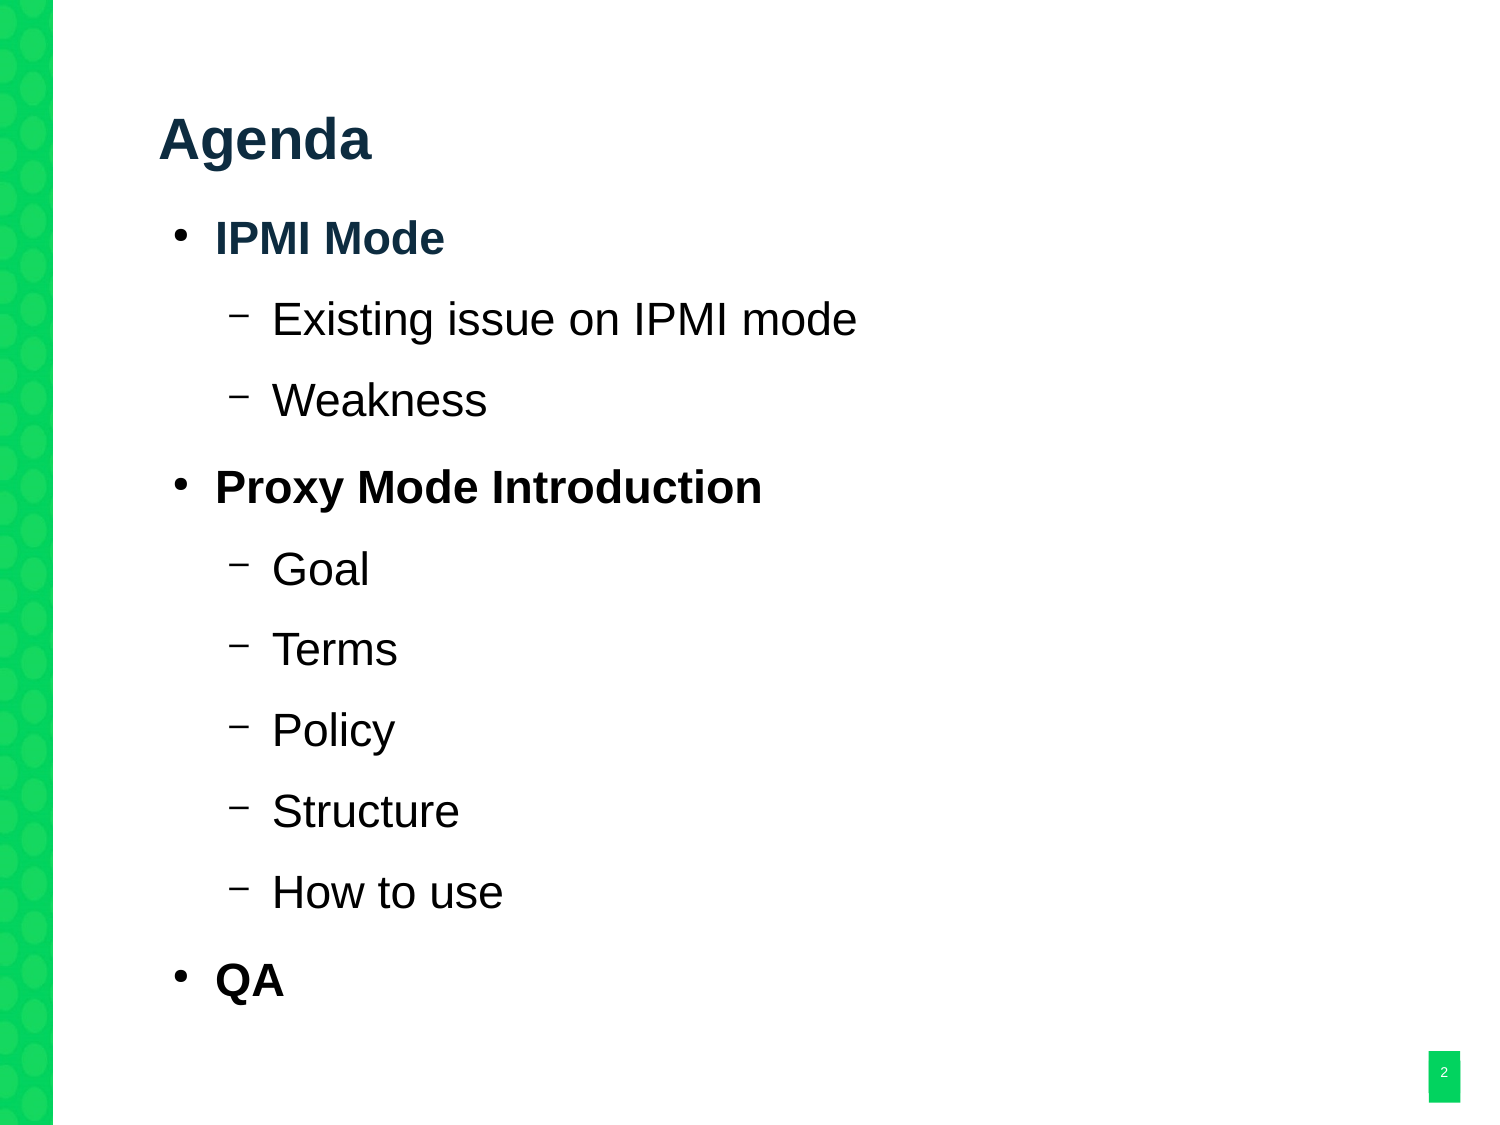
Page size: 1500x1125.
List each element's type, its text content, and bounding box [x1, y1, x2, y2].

text_box <number> [1428, 1051, 1461, 1094]
title Agenda [143, 94, 1397, 180]
picture [0, 0, 61, 1125]
list IPMI Mode Existing issue on IPMI mode Weakness Proxy Mode Introduction Goal Terms Policy Structure How to use QA [143, 200, 1397, 1021]
